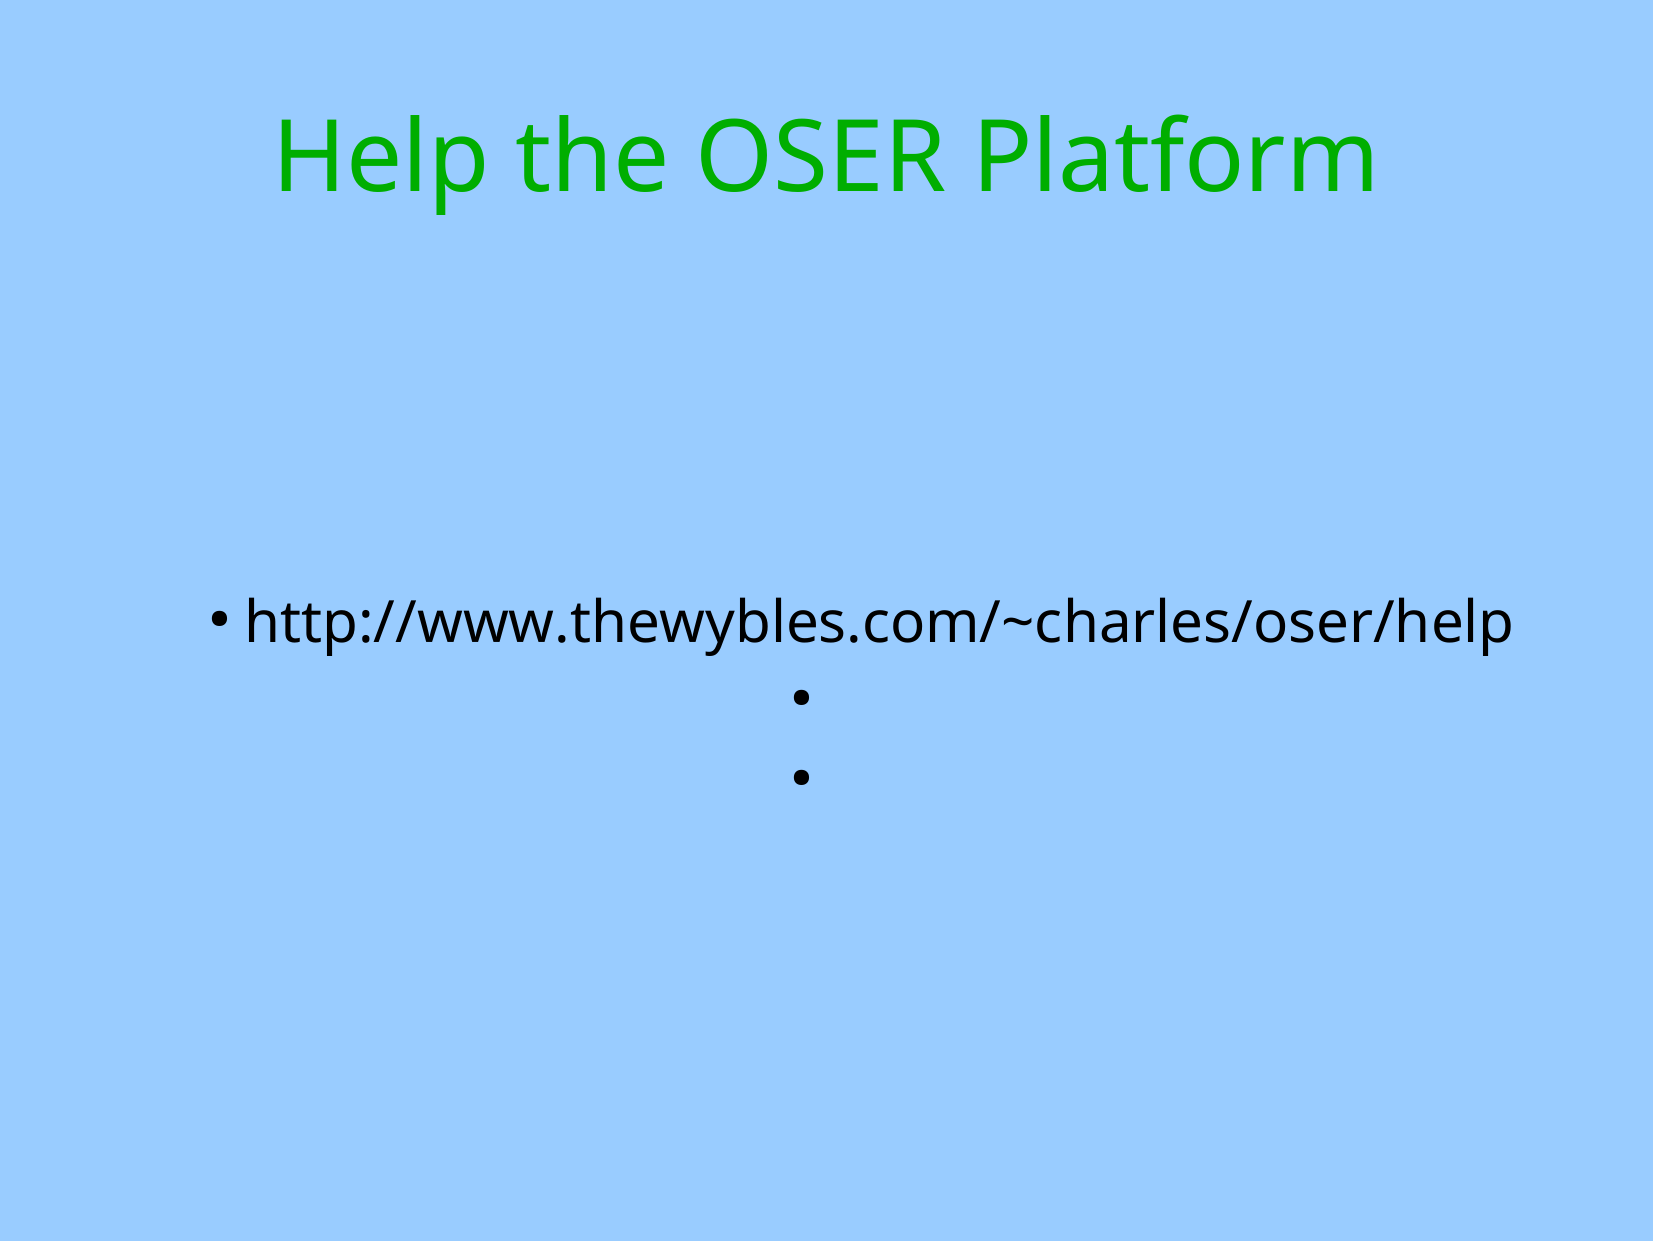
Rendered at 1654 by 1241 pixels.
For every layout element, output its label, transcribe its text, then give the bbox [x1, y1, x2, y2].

subtitle http://www.thewybles.com/~charles/oser/help [82, 290, 1571, 1109]
title Help the OSER Platform [82, 49, 1571, 257]
